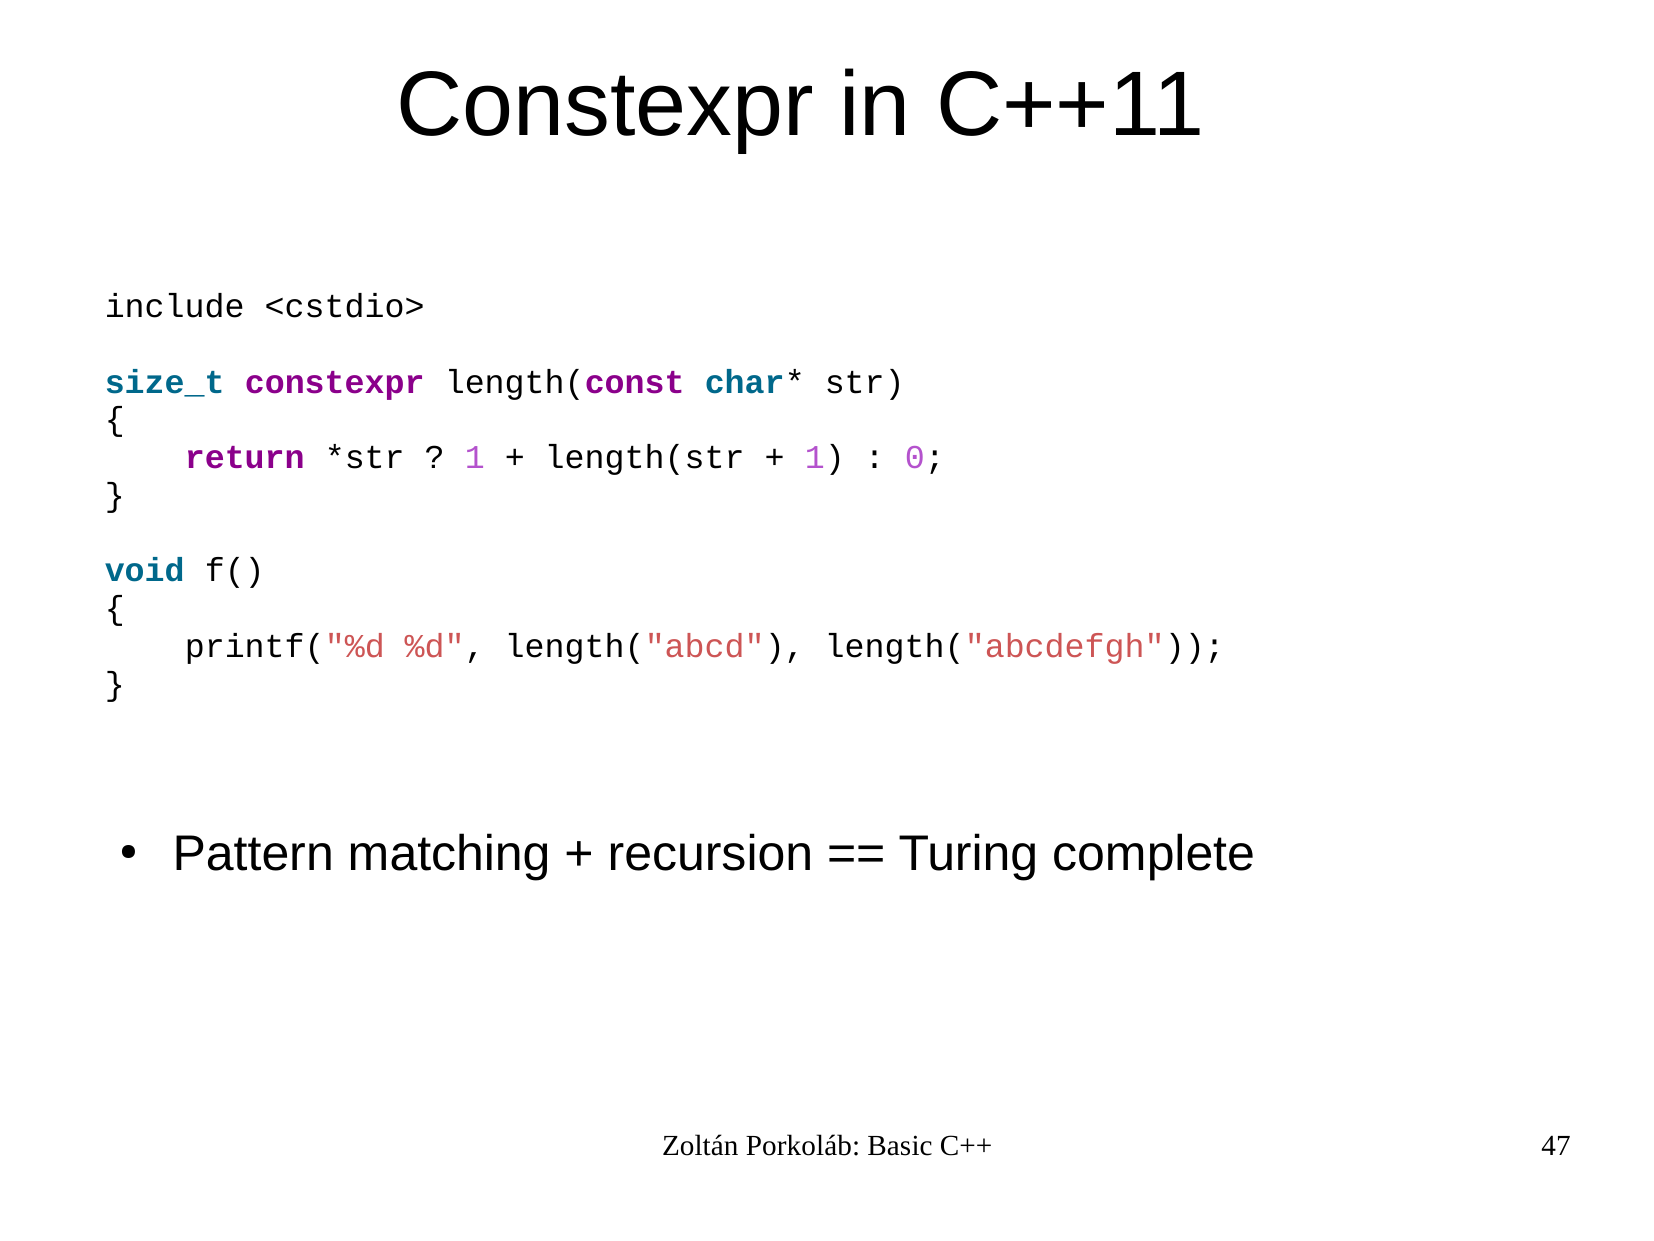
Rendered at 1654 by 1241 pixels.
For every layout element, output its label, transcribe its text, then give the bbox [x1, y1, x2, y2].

list Pattern matching + recursion == Turing complete [101, 825, 1591, 1095]
title Constexpr in C++11 [56, 0, 1546, 208]
text_box include <cstdio> size_t constexpr length(const char* str) { return *str ? 1 + length(str + 1) : 0; } void f() { printf("%d %d", length("abcd"), length("abcdefgh")); } [90, 207, 1444, 841]
